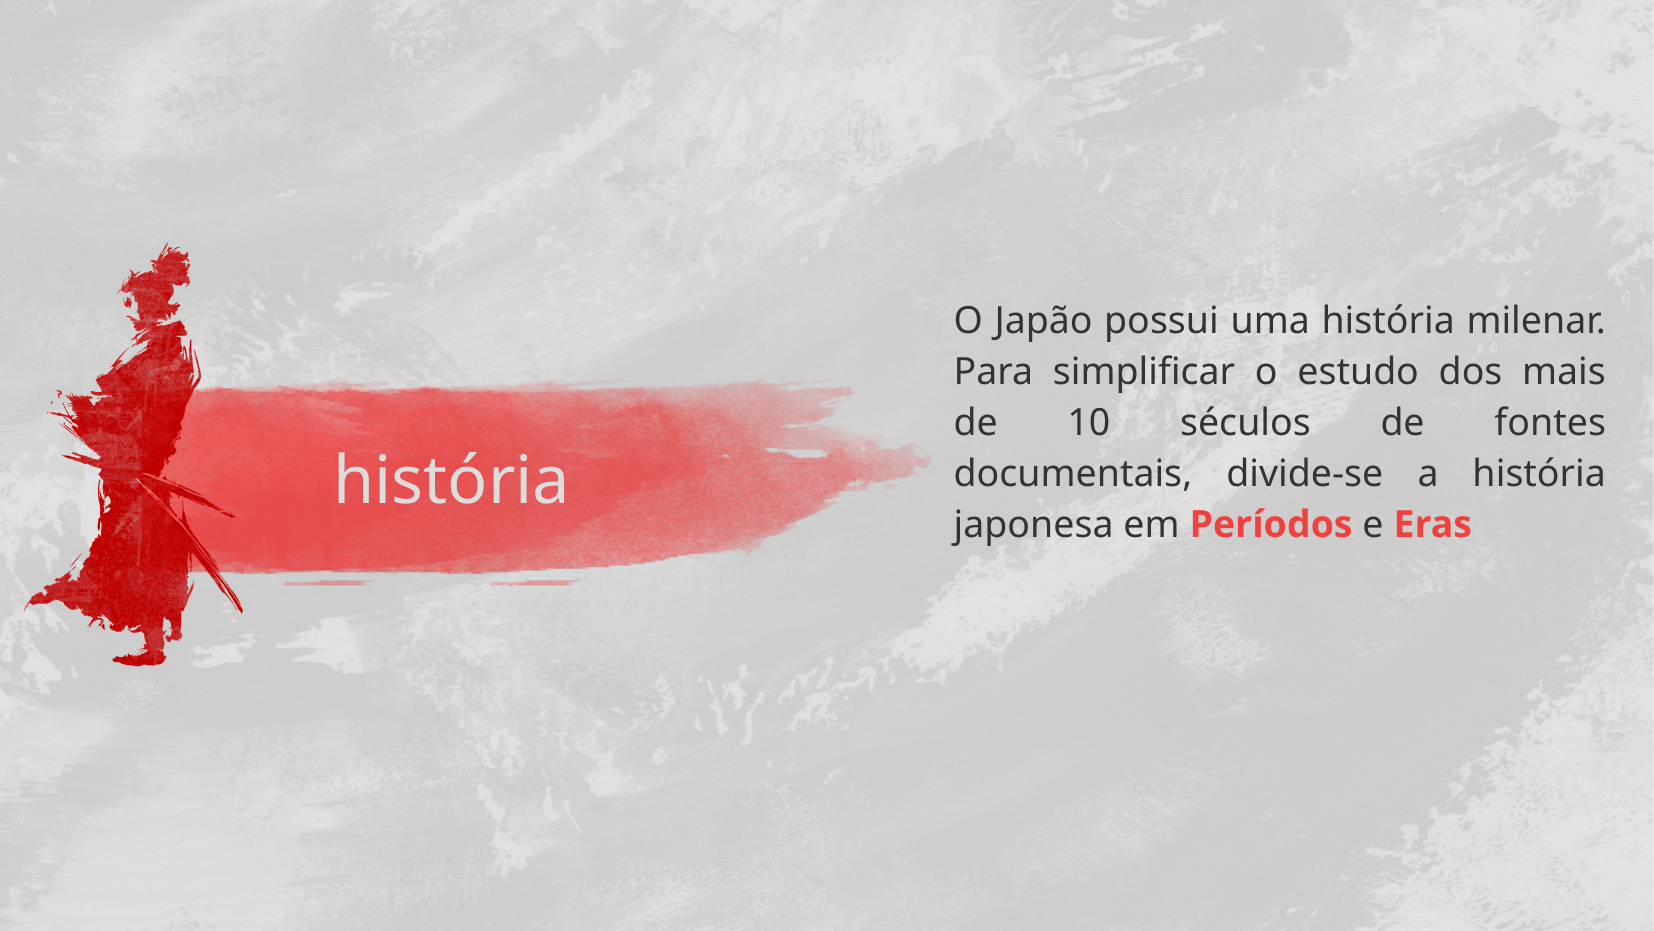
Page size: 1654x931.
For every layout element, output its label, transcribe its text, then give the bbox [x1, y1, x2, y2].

text_box história [318, 425, 865, 529]
text_box O Japão possui uma história milenar. Para simplificar o estudo dos mais de 10 séculos de fontes documentais, divide-se a história japonesa em Períodos e Eras [938, 285, 1625, 378]
picture [0, 0, 1654, 931]
